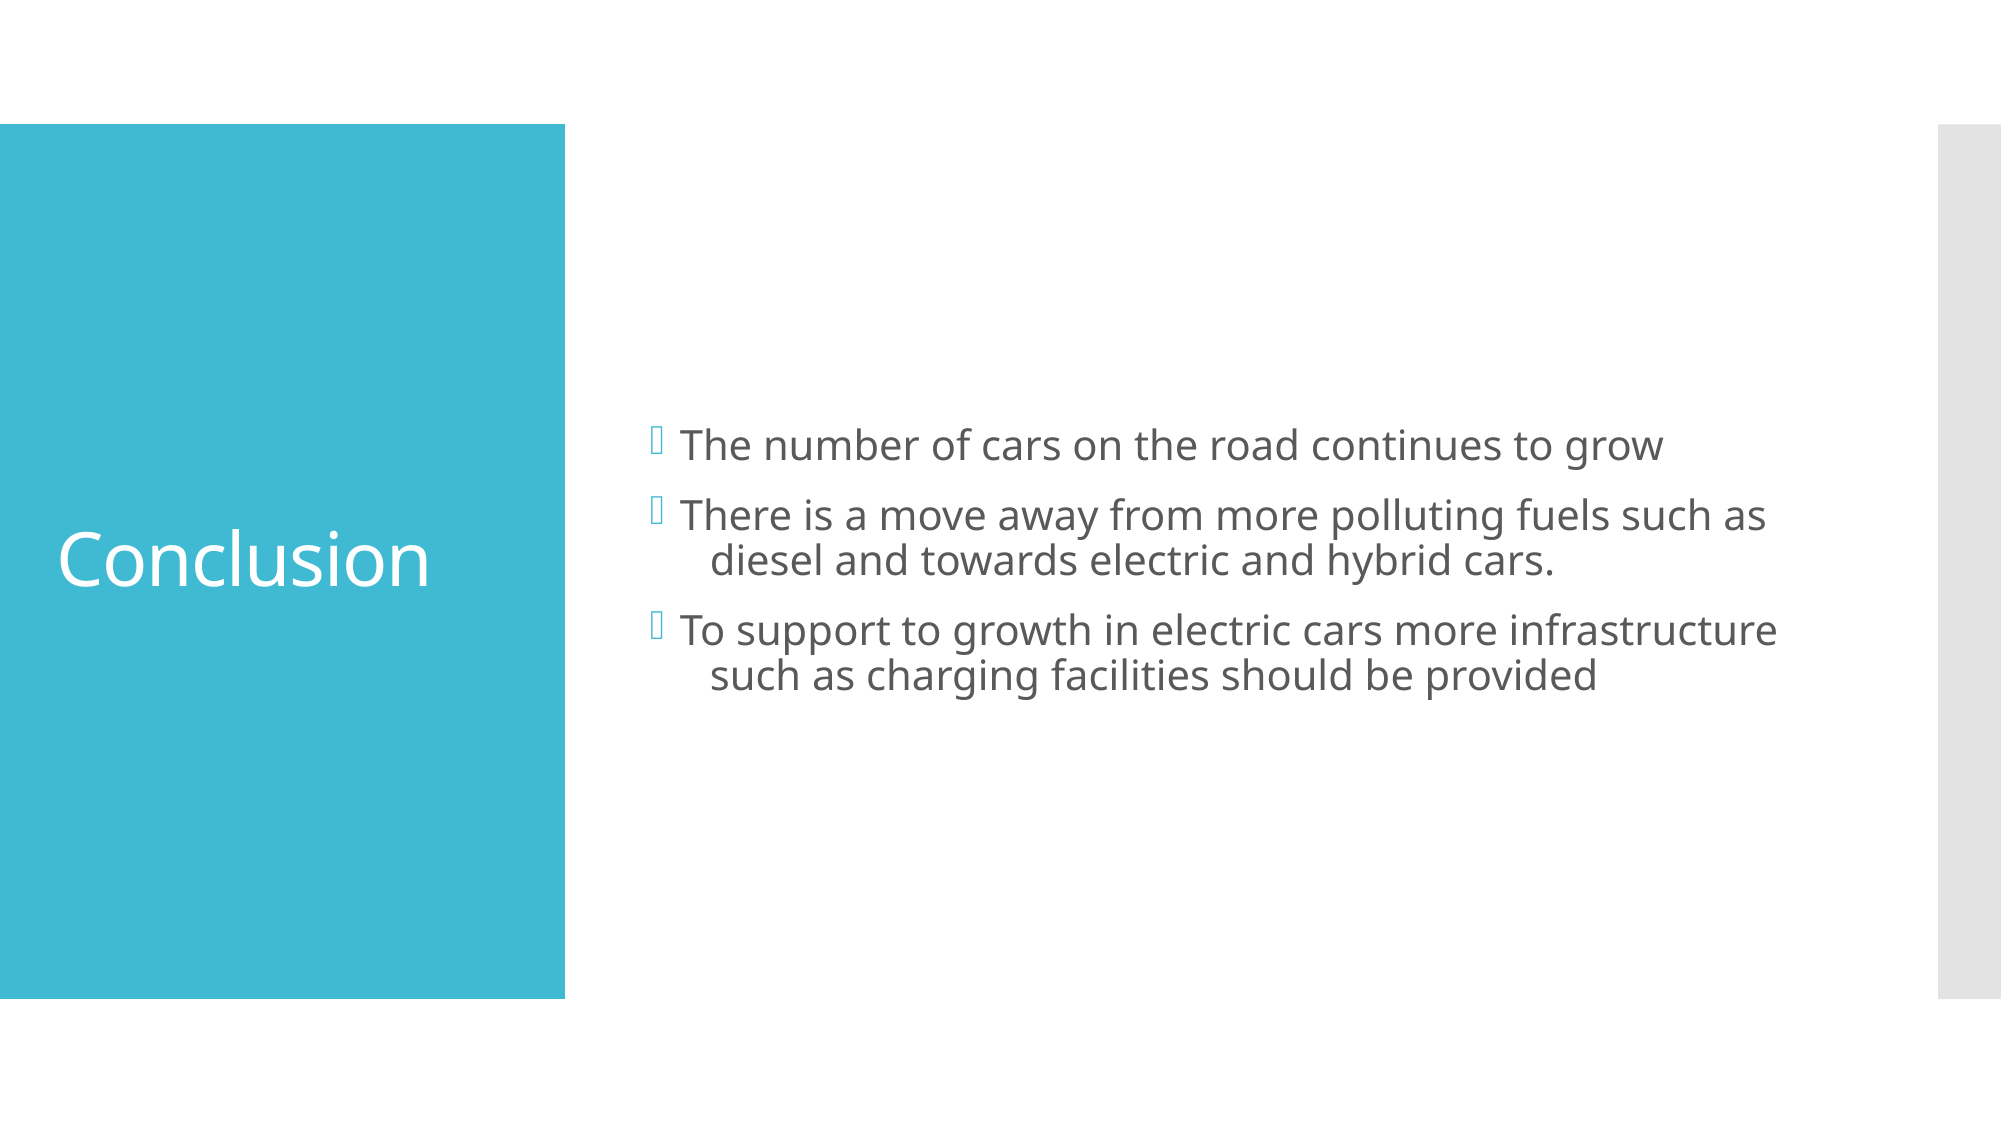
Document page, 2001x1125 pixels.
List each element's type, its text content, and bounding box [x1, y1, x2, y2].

title Conclusion [41, 184, 526, 940]
list The number of cars on the road continues to grow There is a move away from more polluting fuels such as diesel and towards electric and hybrid cars. To support to growth in electric cars more infrastructure such as charging facilities should be provided [634, 141, 1835, 982]
